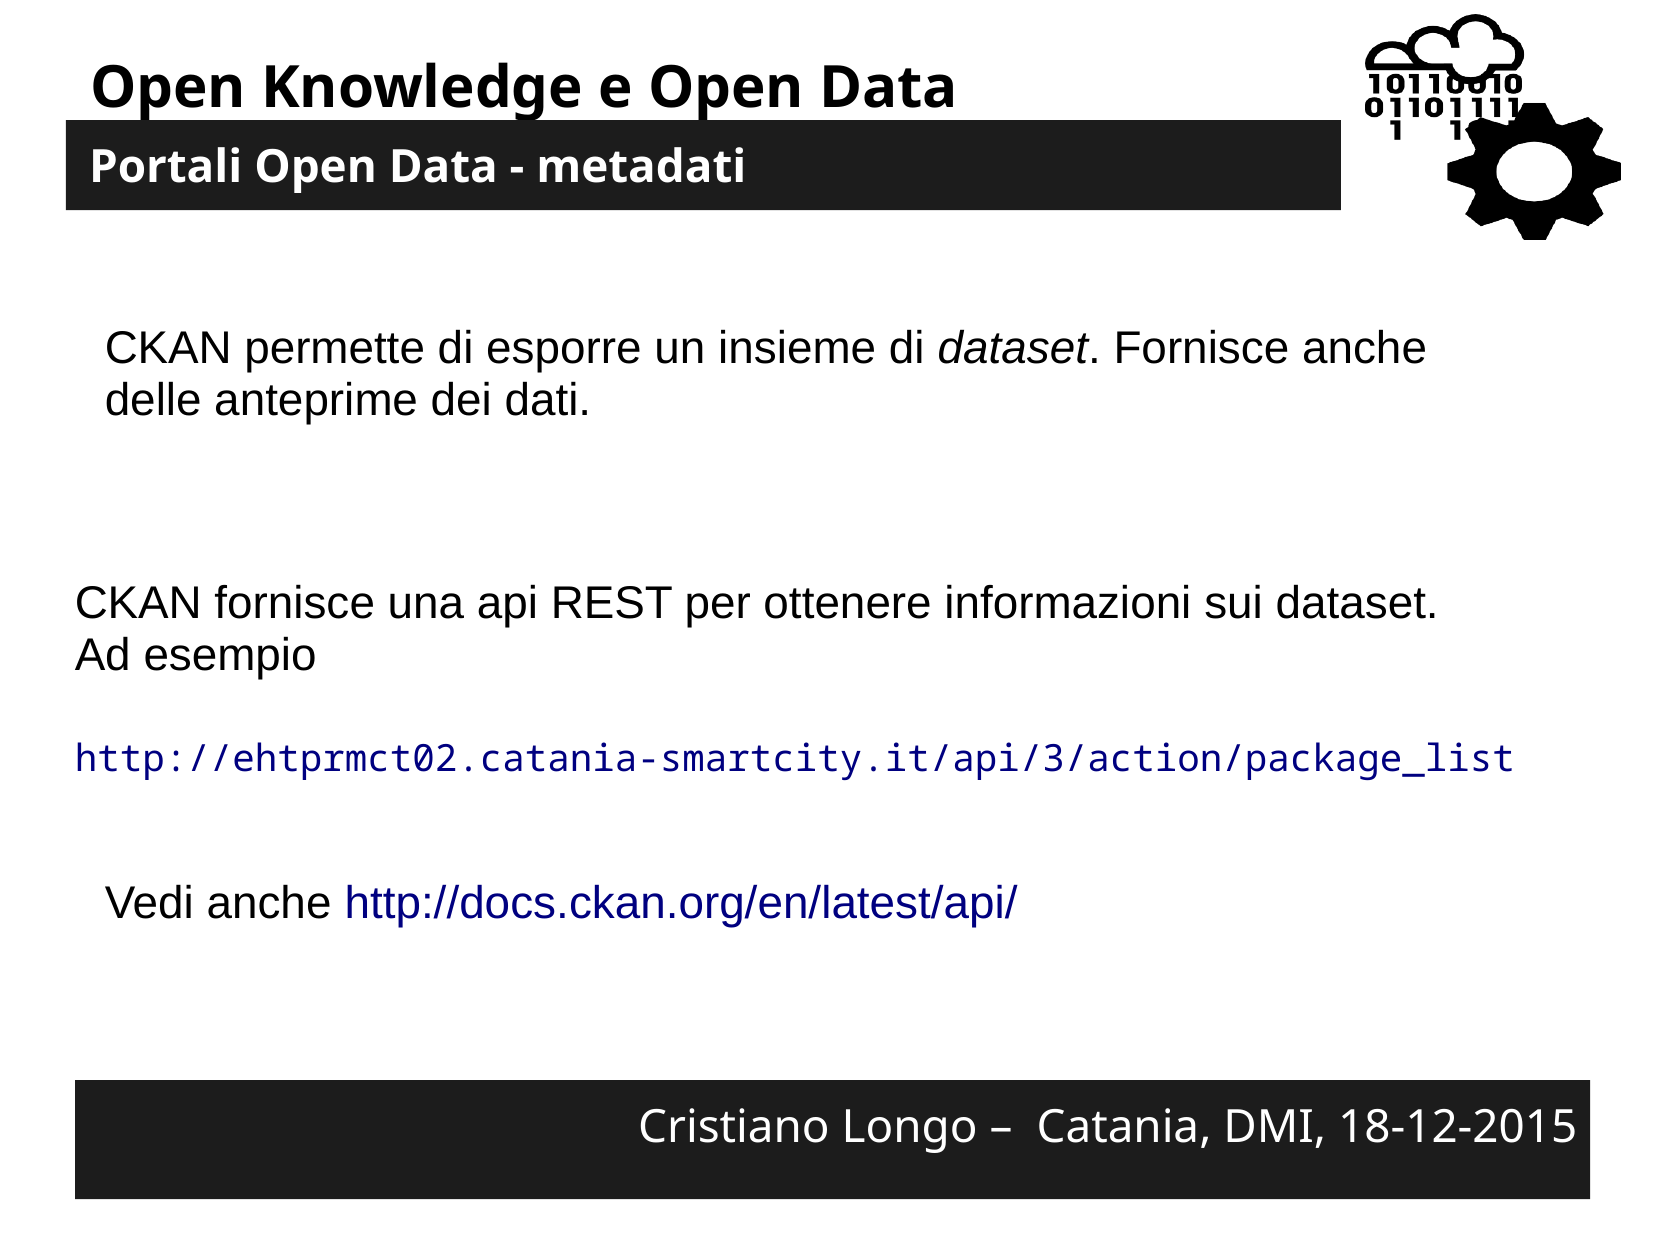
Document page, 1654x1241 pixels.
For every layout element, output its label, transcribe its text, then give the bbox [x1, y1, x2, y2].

text_box CKAN permette di esporre un insieme di dataset. Fornisce anche delle anteprime dei dati. [90, 315, 1443, 433]
list Portali Open Data - metadati [65, 120, 1341, 211]
text_box Vedi anche http://docs.ckan.org/en/latest/api/ [90, 870, 1046, 937]
picture [1365, 14, 1621, 241]
text_box CKAN fornisce una api REST per ottenere informazioni sui dataset. Ad esempio http://ehtprmct02.catania-smartcity.it/api/3/action/package_list [60, 570, 1591, 957]
list Cristiano Longo – Catania, DMI, 18-12-2015 [75, 1080, 1591, 1200]
list Open Knowledge e Open Data [75, 45, 1325, 120]
